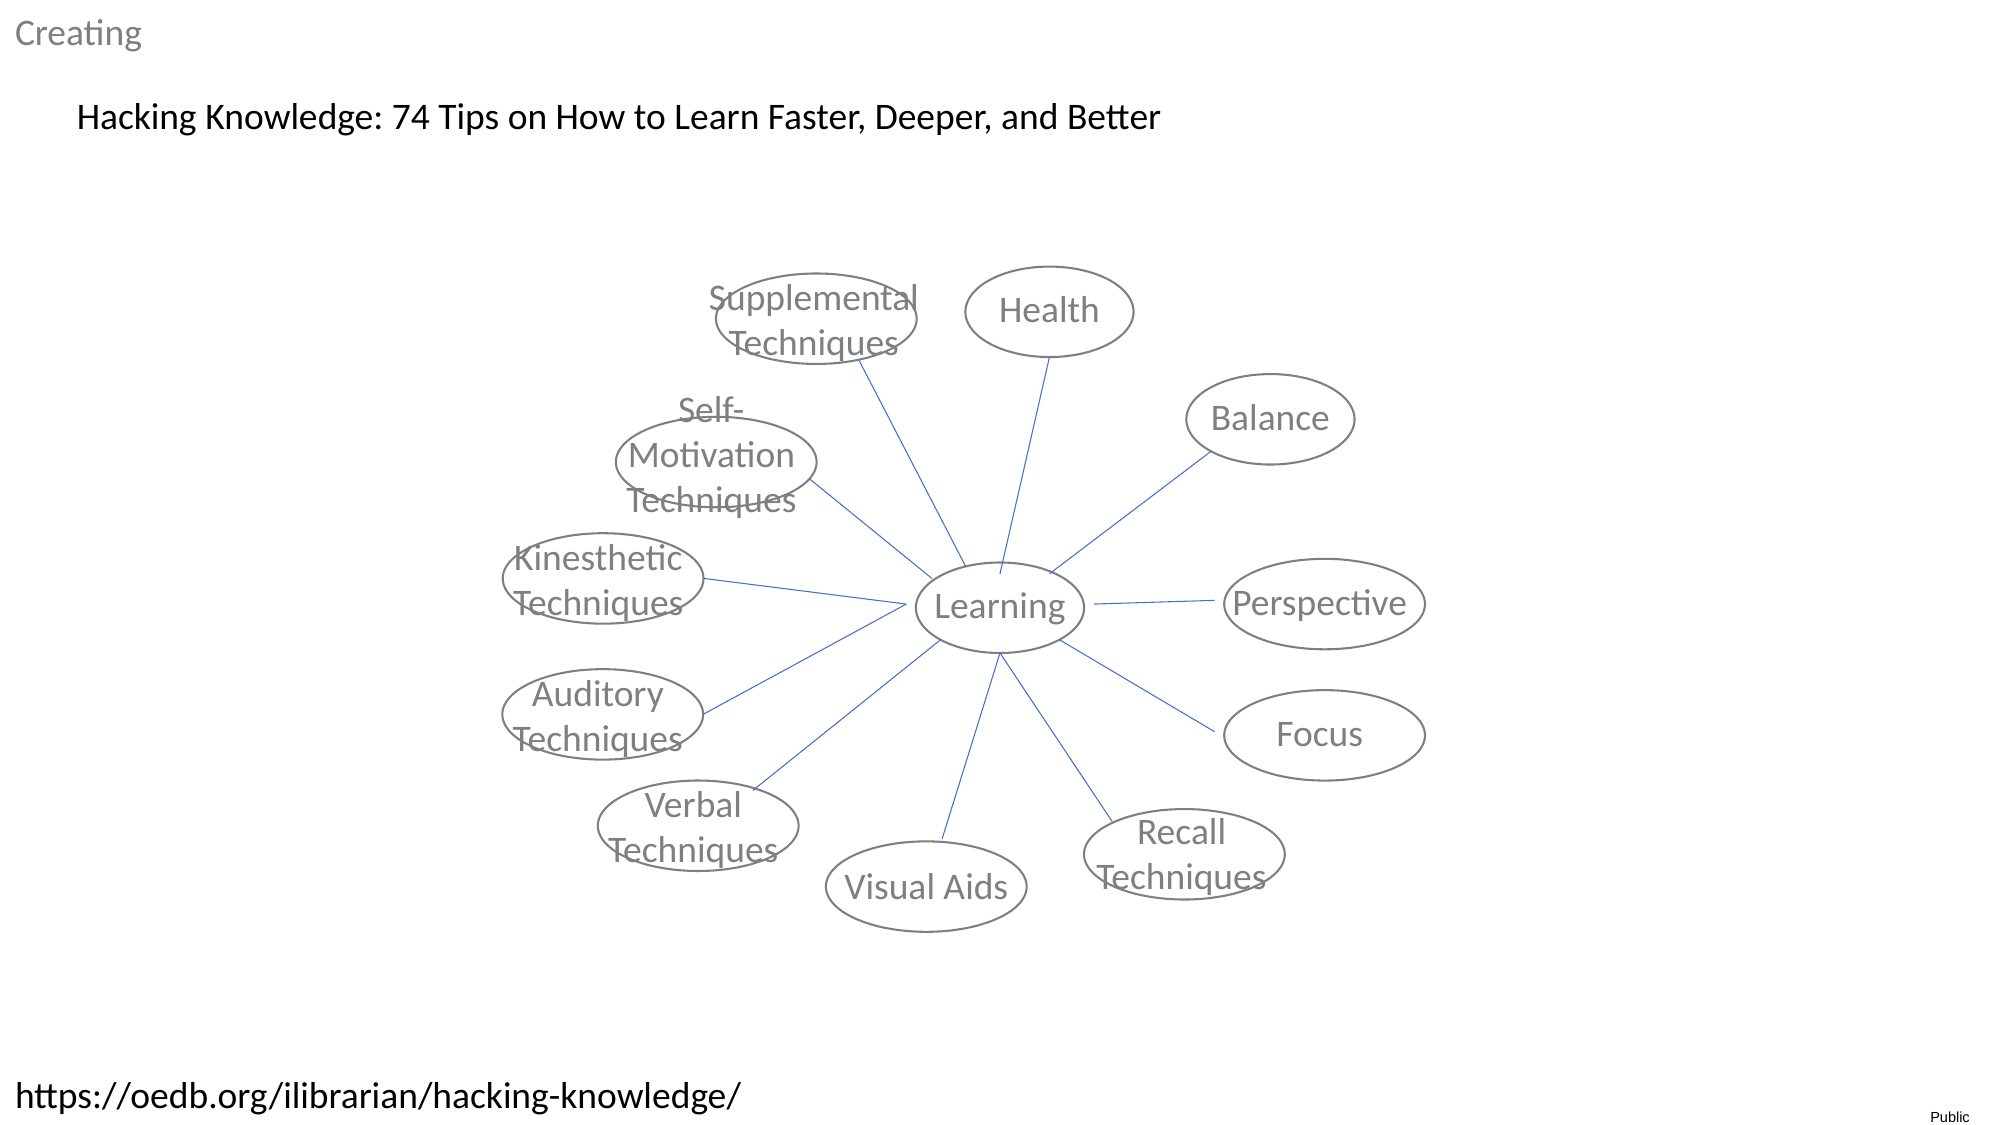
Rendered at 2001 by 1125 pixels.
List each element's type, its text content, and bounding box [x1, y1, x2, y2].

text_box [995, 266, 1104, 277]
text_box [848, 915, 1005, 932]
text_box Balance [1176, 385, 1365, 446]
text_box [1243, 762, 1406, 781]
text_box Recall Techniques [1076, 799, 1287, 906]
text_box https://oedb.org/ilibrarian/hacking-knowledge/ [0, 1063, 2000, 1124]
text_box [1001, 562, 1050, 573]
text_box Self-Motivation Techniques [606, 377, 817, 530]
text_box [946, 562, 1001, 573]
text_box [1258, 558, 1391, 570]
text_box Learning [906, 573, 1094, 635]
text_box Kinesthetic Techniques [493, 525, 704, 632]
text_box [932, 635, 1068, 653]
text_box Perspective [1214, 570, 1426, 631]
text_box [982, 339, 1117, 358]
text_box Health [955, 277, 1144, 339]
text_box Focus [1214, 701, 1426, 762]
text_box [1215, 374, 1326, 385]
text_box Verbal Techniques [588, 772, 799, 879]
text_box Supplemental Techniques [685, 265, 942, 372]
text_box [1202, 446, 1339, 465]
text_box [856, 841, 996, 854]
text_box Visual Aids [821, 854, 1032, 915]
text_box Auditory Techniques [492, 661, 704, 768]
text_box [1243, 631, 1406, 650]
text_box Creating [0, 0, 321, 61]
text_box [1259, 690, 1390, 701]
text_box Hacking Knowledge: 74 Tips on How to Learn Faster, Deeper, and Better [61, 84, 1195, 145]
